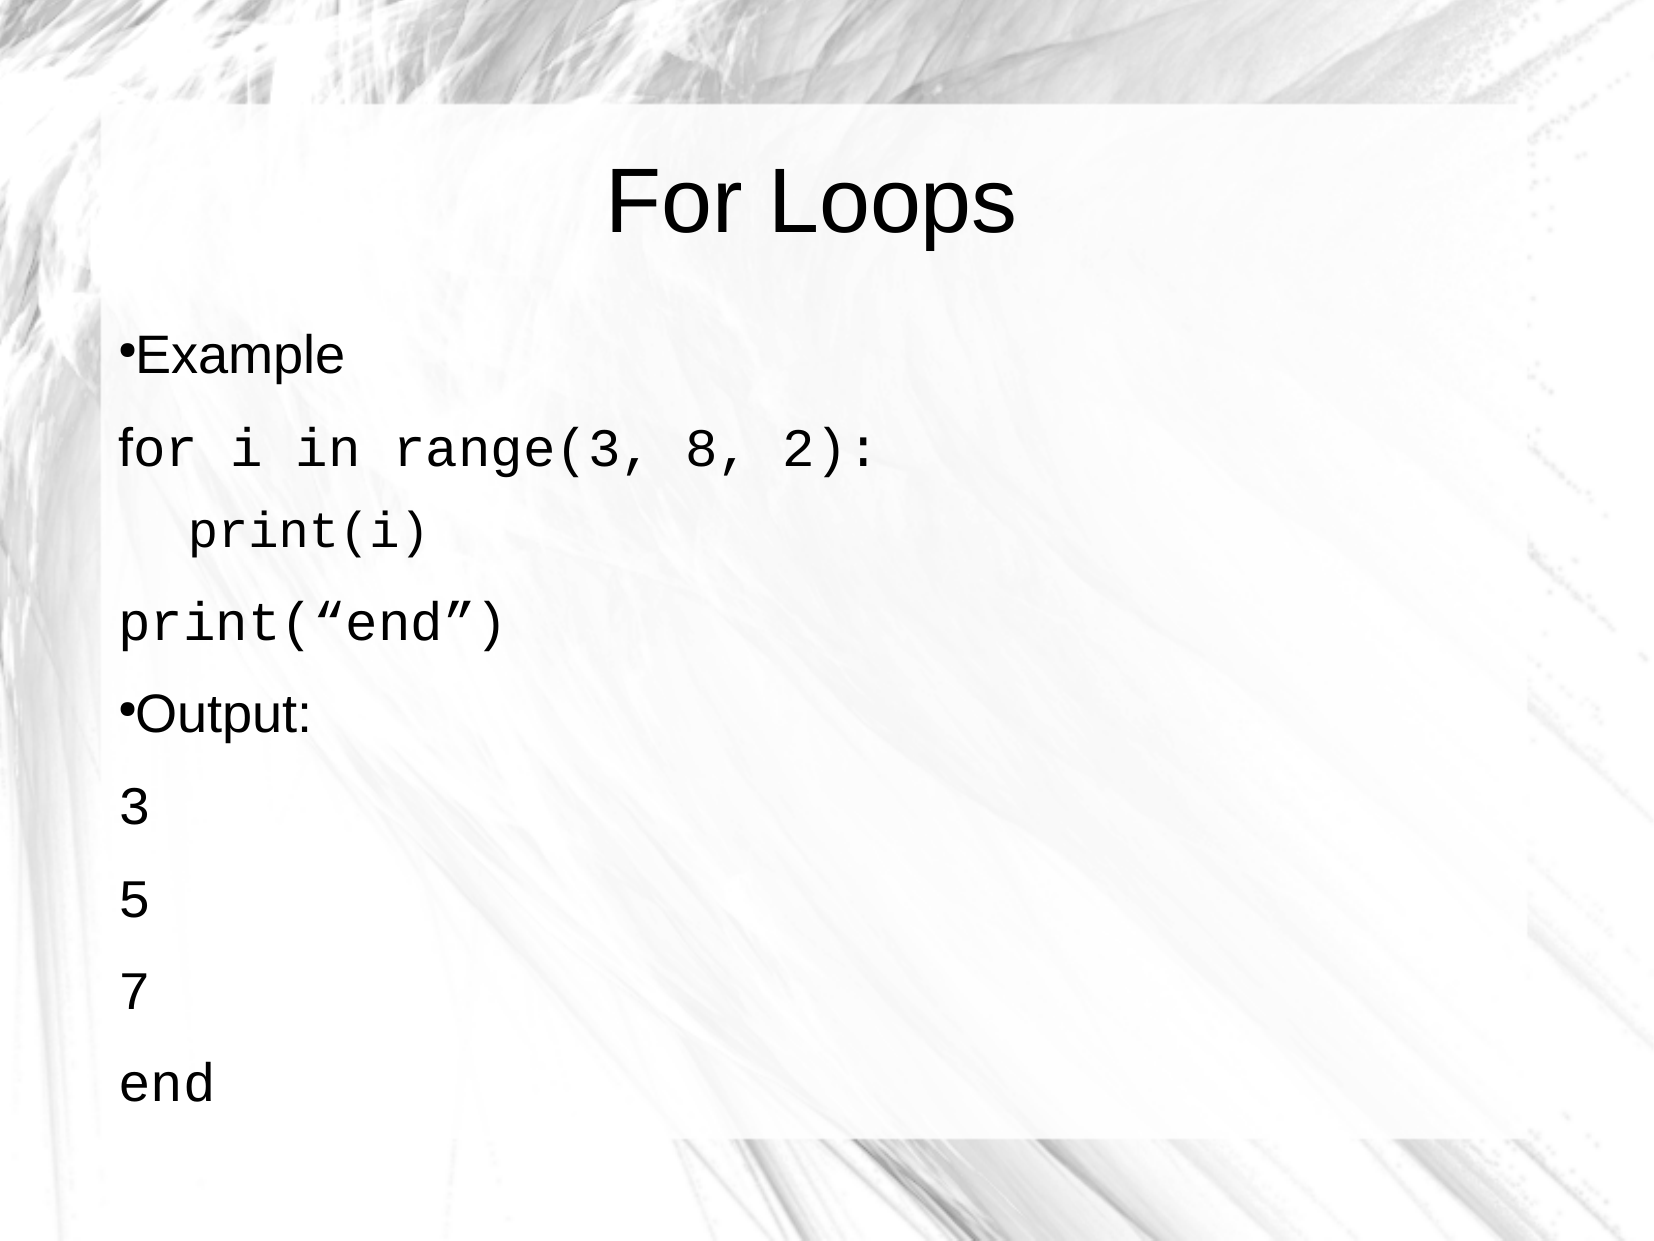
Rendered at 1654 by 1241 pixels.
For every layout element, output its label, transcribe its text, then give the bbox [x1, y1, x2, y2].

title For Loops [118, 112, 1506, 281]
list Example for i in range(3, 8, 2): print(i) print(“end”) Output: 3 5 7 end [118, 319, 1571, 1120]
